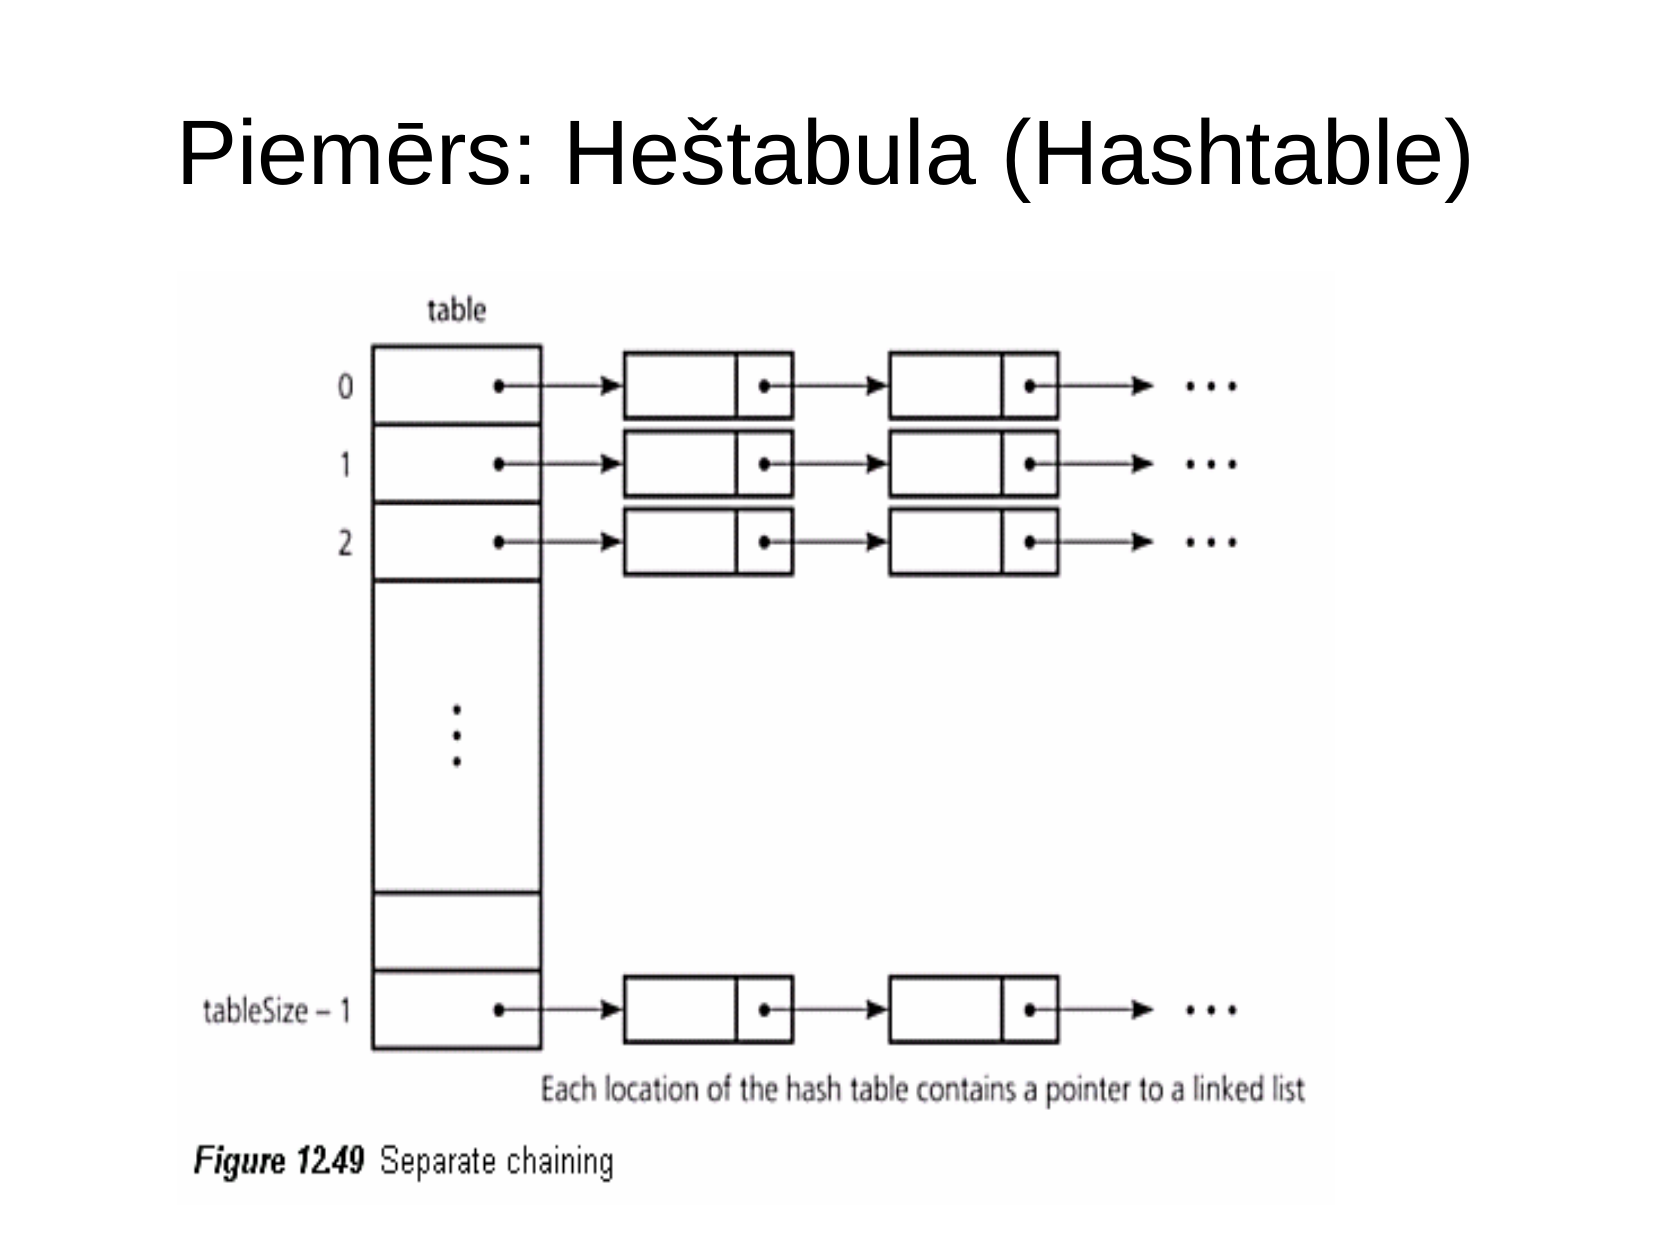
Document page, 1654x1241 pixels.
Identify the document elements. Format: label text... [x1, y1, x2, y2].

title Piemērs: Heštabula (Hashtable) [82, 49, 1571, 257]
picture [177, 271, 1335, 1205]
